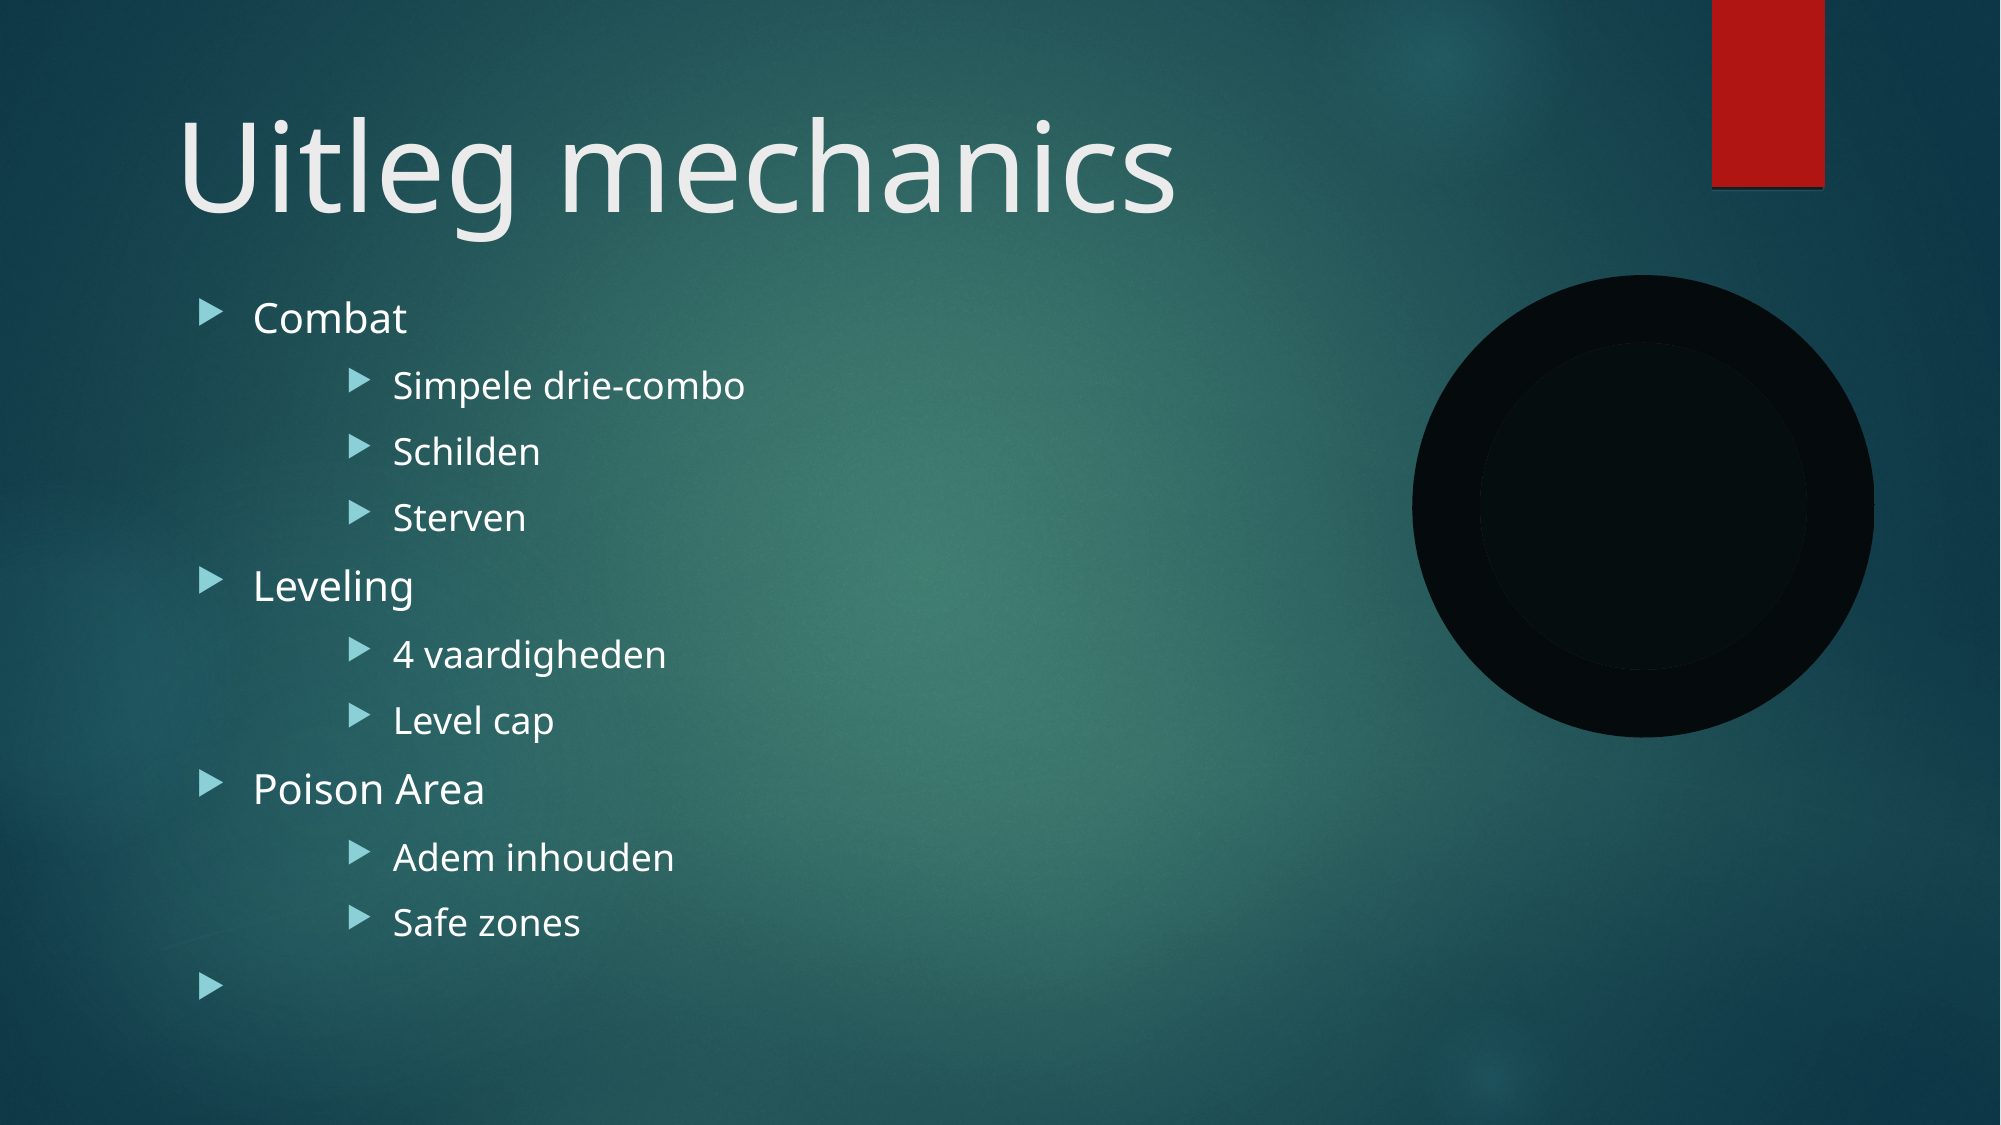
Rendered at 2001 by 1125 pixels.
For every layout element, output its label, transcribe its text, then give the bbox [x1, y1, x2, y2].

title Uitleg mechanics [0, 80, 1449, 311]
list Combat Simpele drie-combo Schilden Sterven Leveling 4 vaardigheden Level cap Poison Area Adem inhouden Safe zones [181, 283, 1649, 973]
